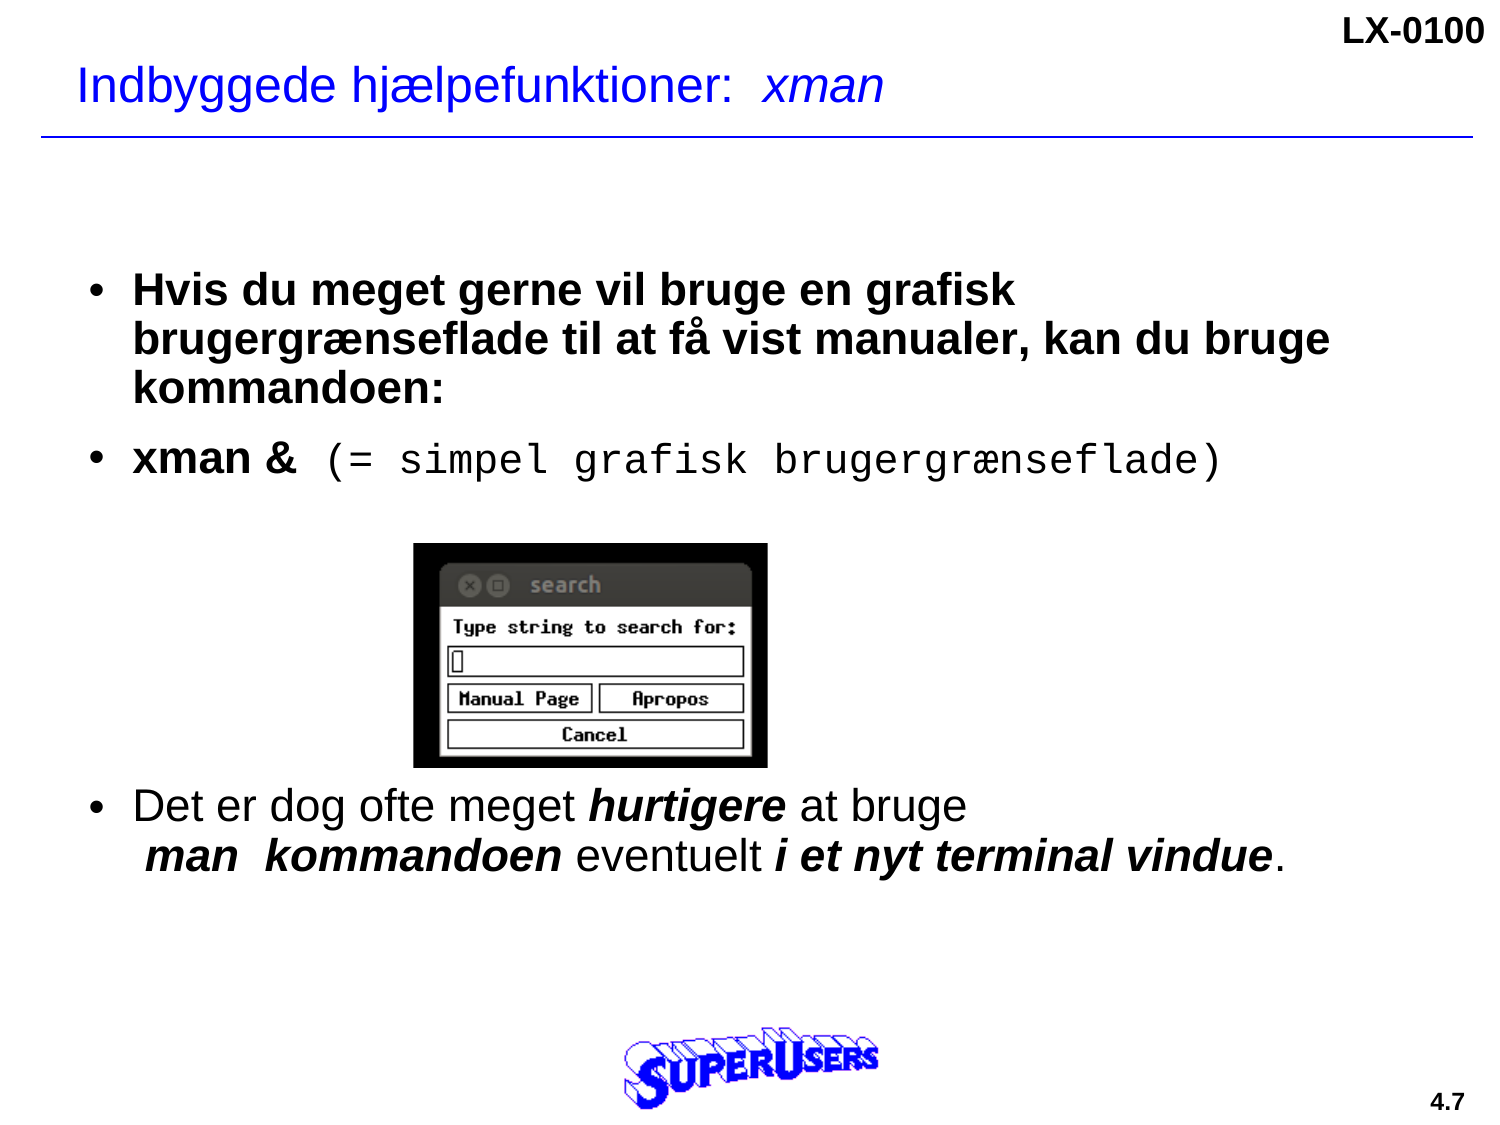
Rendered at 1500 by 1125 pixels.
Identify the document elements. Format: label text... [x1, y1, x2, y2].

list Hvis du meget gerne vil bruge en grafisk brugergrænseflade til at få vist manualer, kan du bruge kommandoen: xman & (= simpel grafisk brugergrænseflade) Det er dog ofte meget hurtigere at bruge man kommandoen eventuelt i et nyt terminal vindue. [88, 265, 1398, 1020]
picture [620, 1023, 880, 1111]
picture [413, 543, 768, 780]
title Indbyggede hjælpefunktioner: xman [76, 39, 1424, 126]
